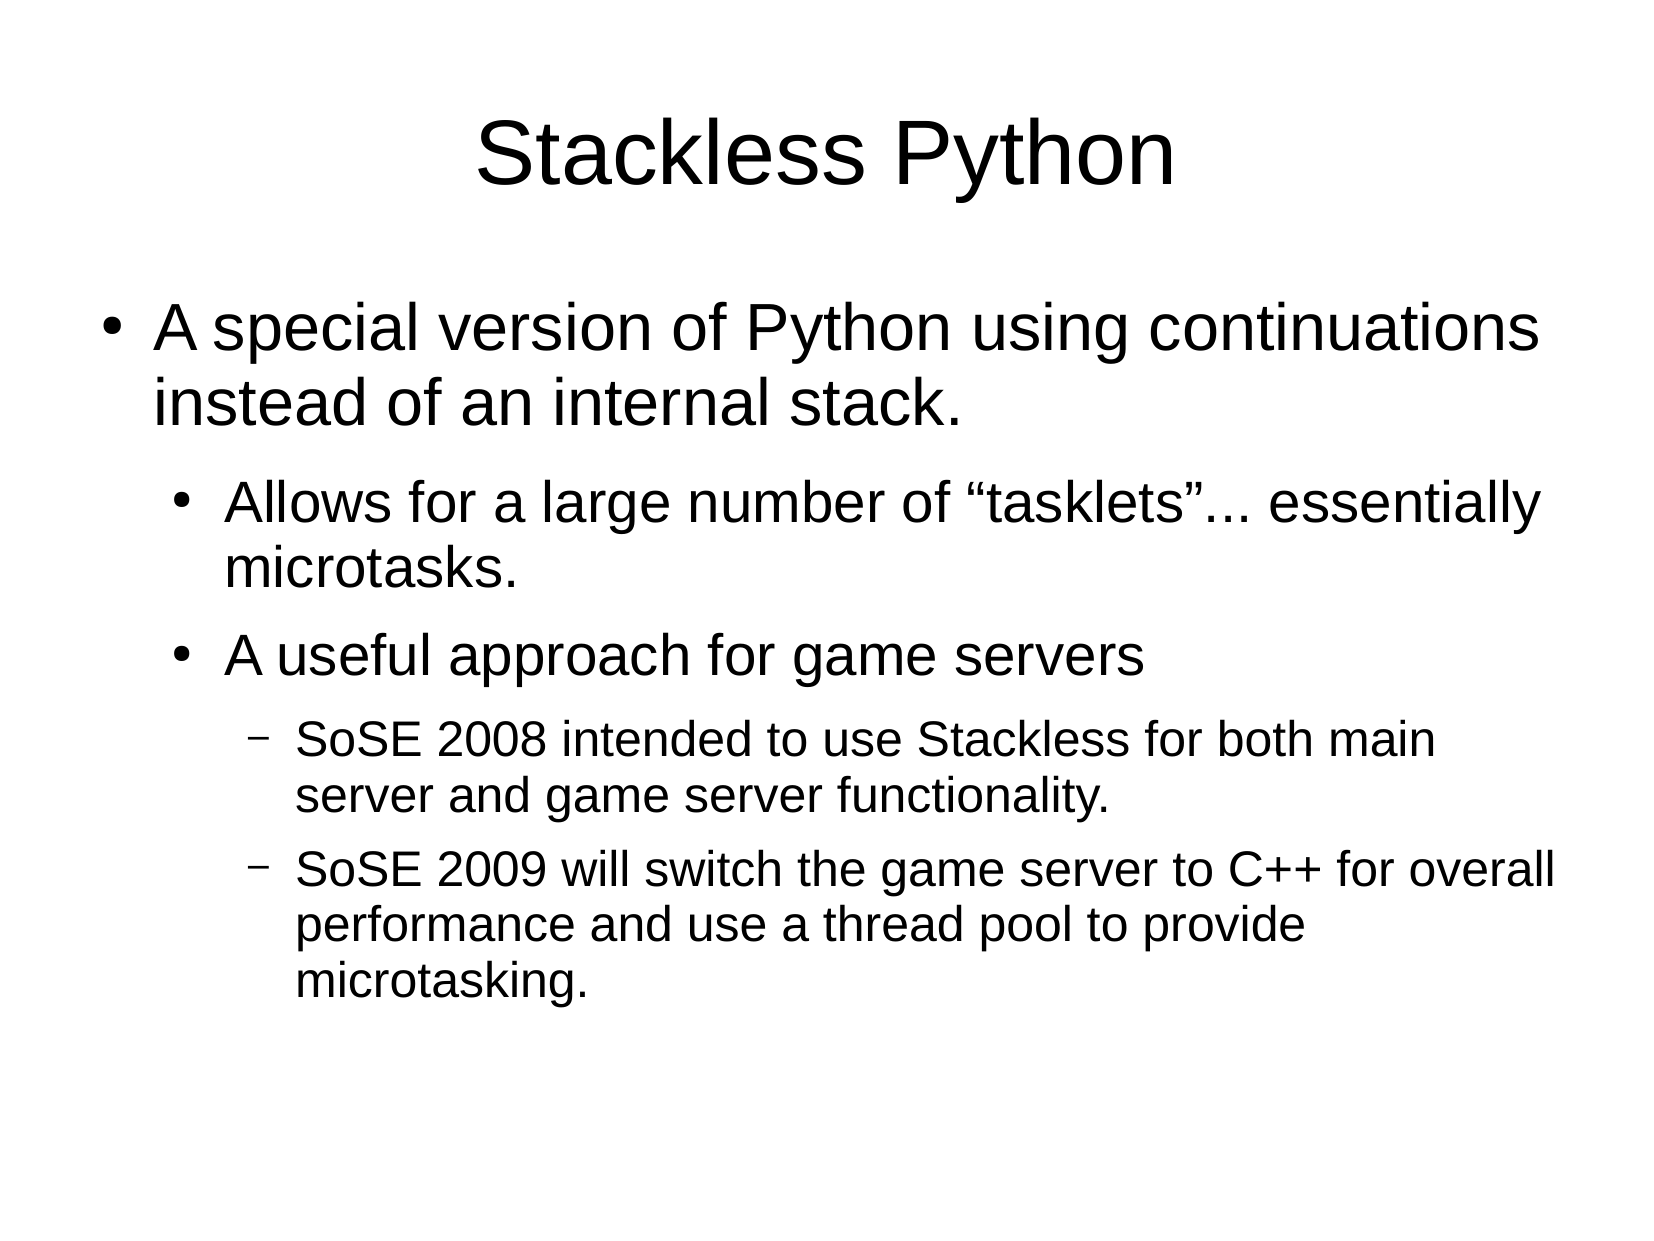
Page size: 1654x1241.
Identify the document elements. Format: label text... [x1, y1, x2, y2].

title Stackless Python [82, 56, 1571, 250]
list A special version of Python using continuations instead of an internal stack. Allows for a large number of “tasklets”... essentially microtasks. A useful approach for game servers SoSE 2008 intended to use Stackless for both main server and game server functionality. SoSE 2009 will switch the game server to C++ for overall performance and use a thread pool to provide microtasking. [82, 290, 1571, 1094]
